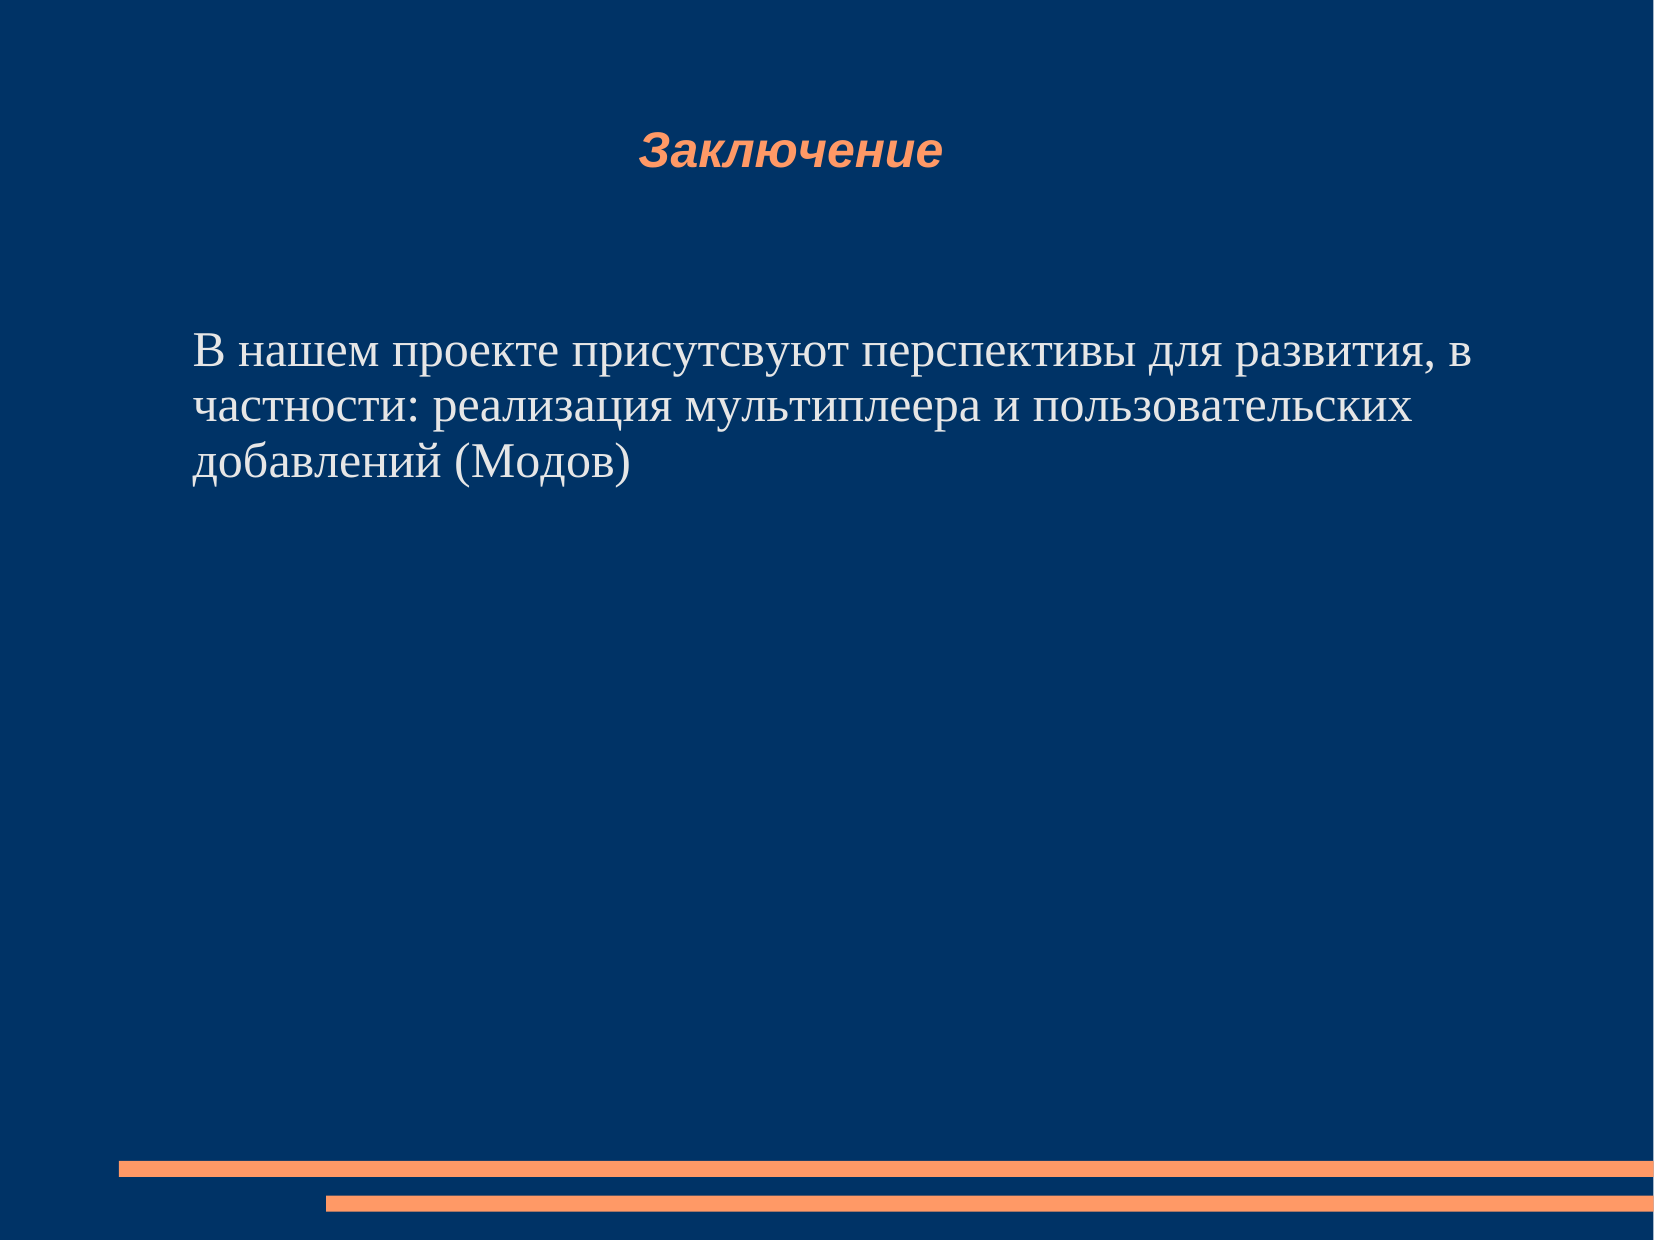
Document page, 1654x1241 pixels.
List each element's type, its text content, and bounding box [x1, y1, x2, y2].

list В нашем проекте присутсвуют перспективы для развития, в частности: реализация мультиплеера и пользовательских добавлений (Модов) [121, 322, 1561, 1132]
title Заключение [121, 46, 1534, 254]
